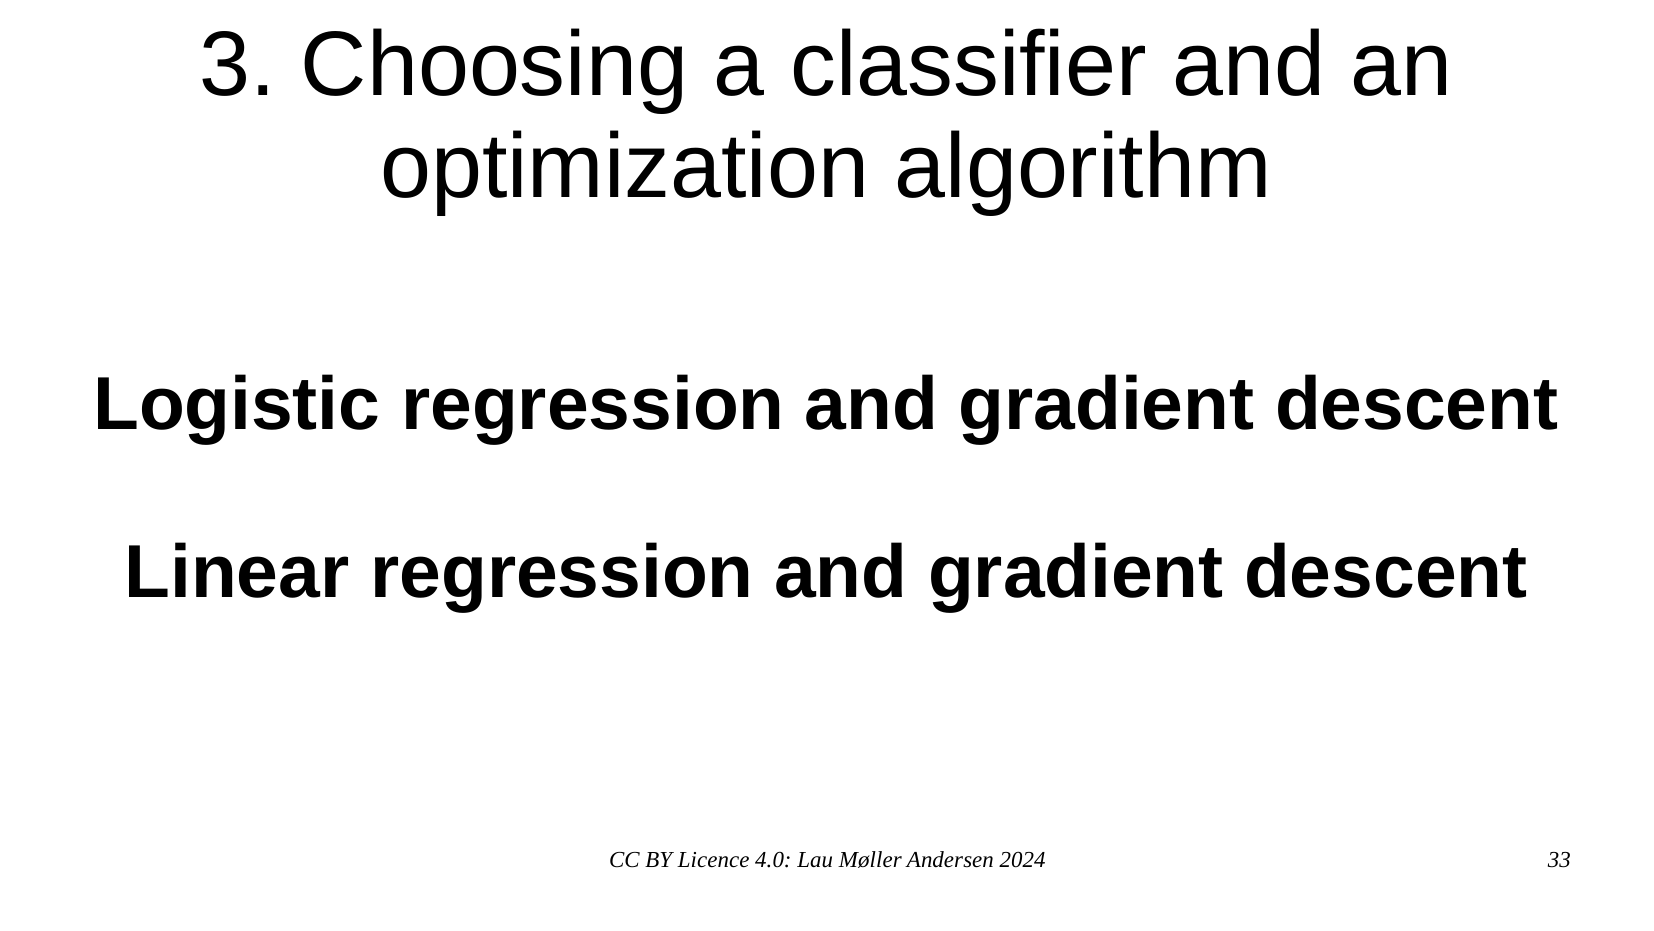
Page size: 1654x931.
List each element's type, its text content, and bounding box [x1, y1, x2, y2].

title 3. Choosing a classifier and an optimization algorithm [82, 12, 1571, 217]
subtitle Logistic regression and gradient descent Linear regression and gradient descent [82, 217, 1571, 758]
